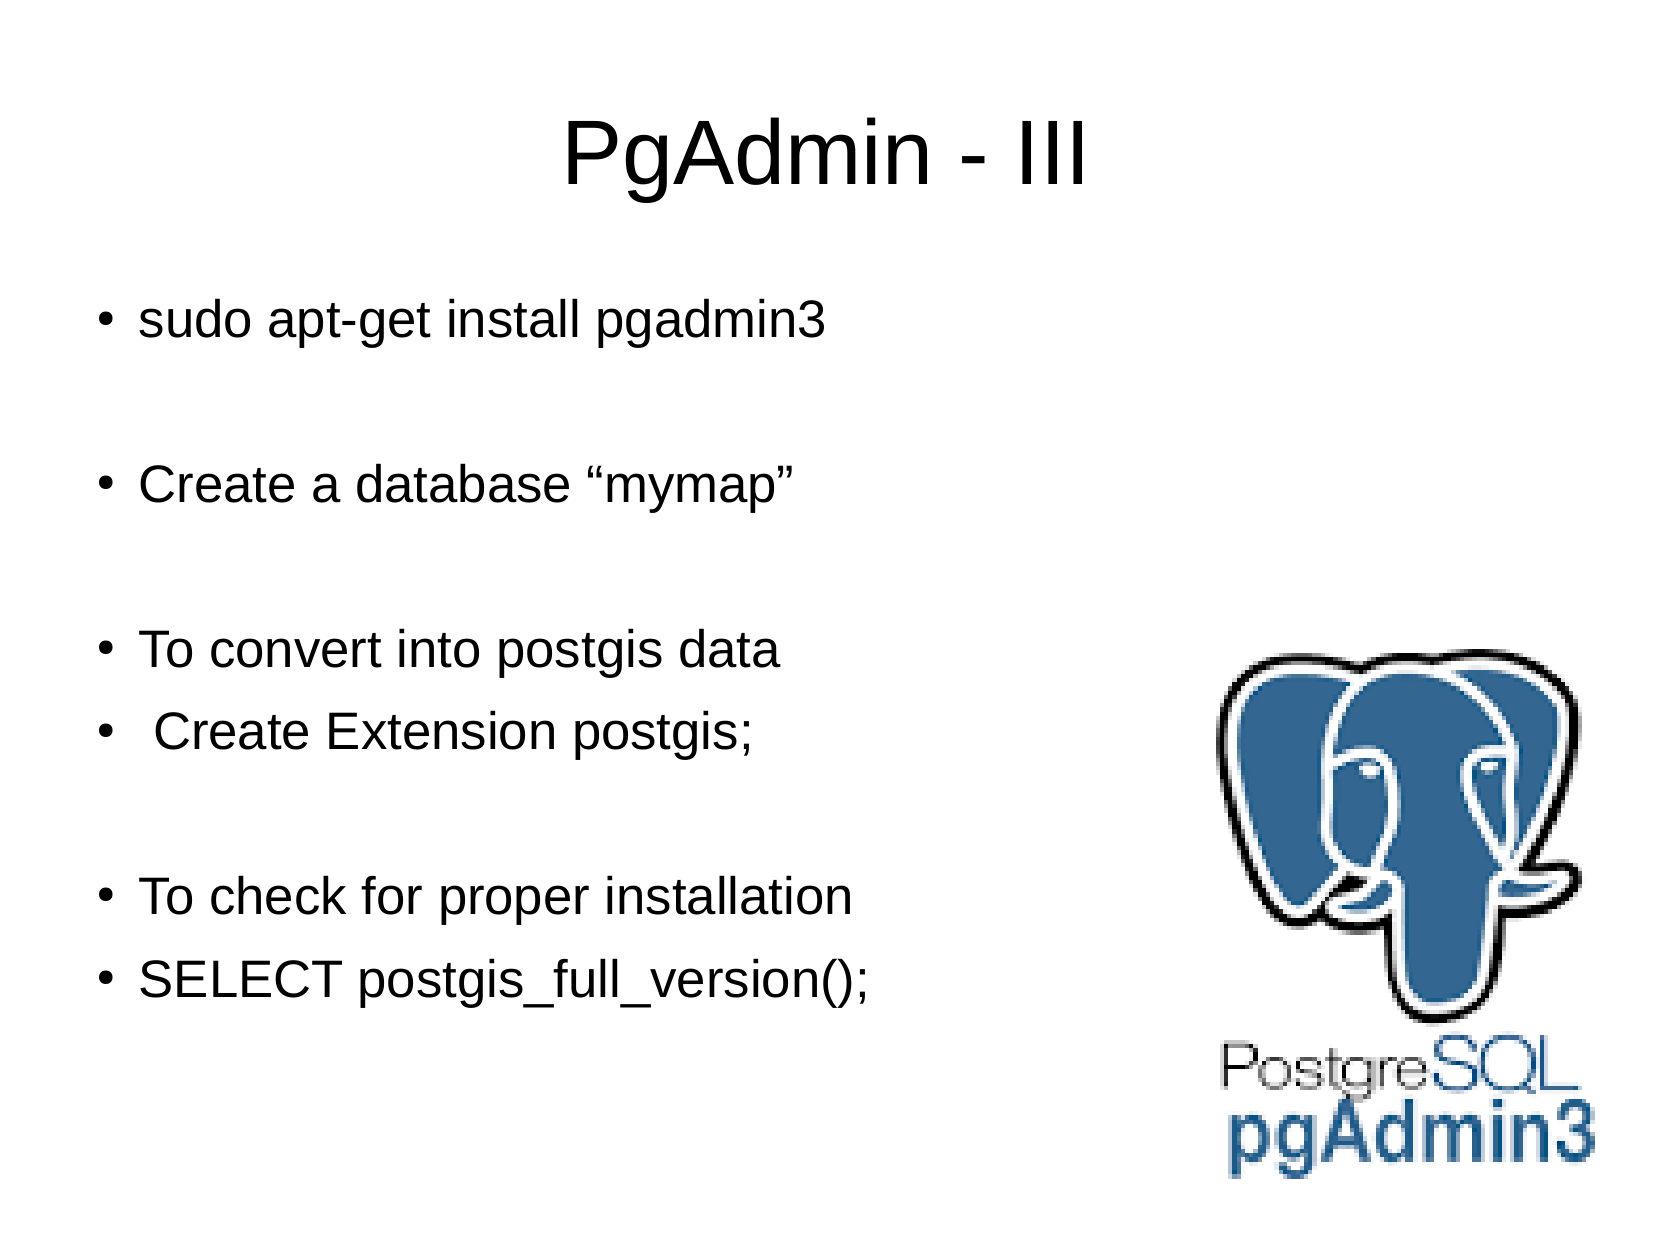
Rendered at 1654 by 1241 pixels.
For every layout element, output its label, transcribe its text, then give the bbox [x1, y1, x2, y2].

picture [1216, 649, 1595, 1179]
list sudo apt-get install pgadmin3 Create a database “mymap” To convert into postgis data Create Extension postgis; To check for proper installation SELECT postgis_full_version(); [82, 290, 1571, 1010]
title PgAdmin - III [82, 49, 1571, 257]
